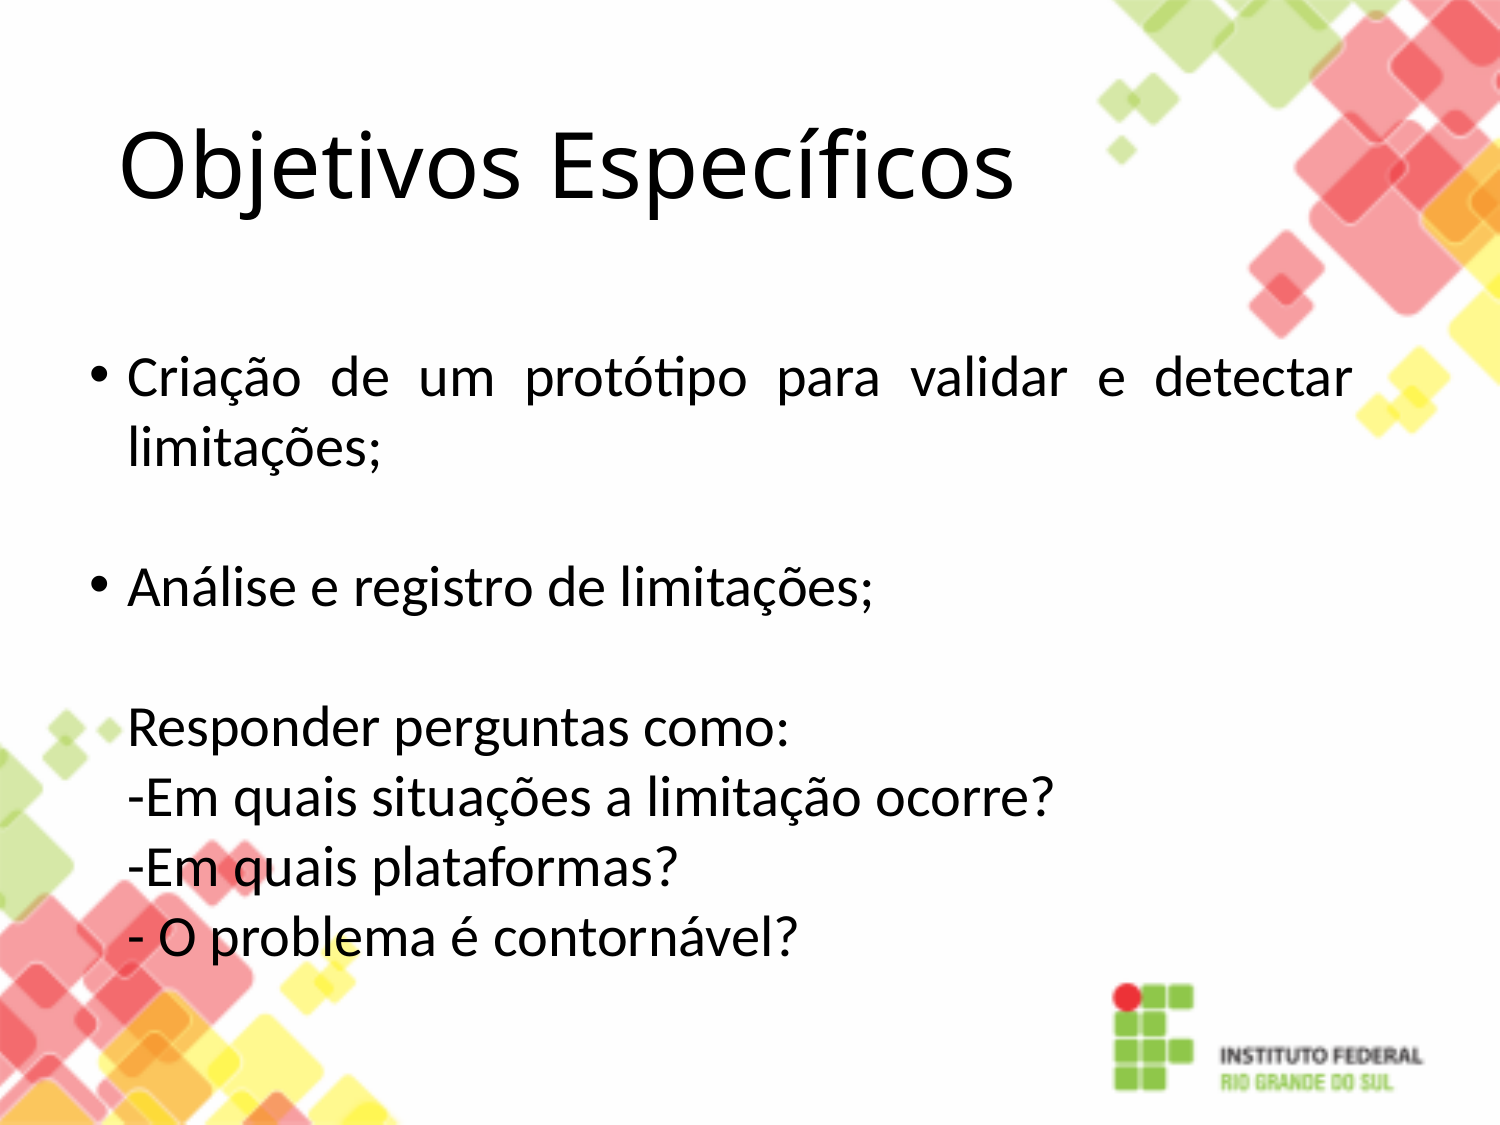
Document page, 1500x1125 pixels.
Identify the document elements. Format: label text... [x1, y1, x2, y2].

picture [0, 0, 1500, 1125]
text_box Objetivos Específicos [103, 59, 1397, 278]
text_box Criação de um protótipo para validar e detectar limitações; Análise e registro de limitações; Responder perguntas como: -Em quais situações a limitação ocorre? -Em quais plataformas? - O problema é contornável? [74, 261, 1369, 975]
